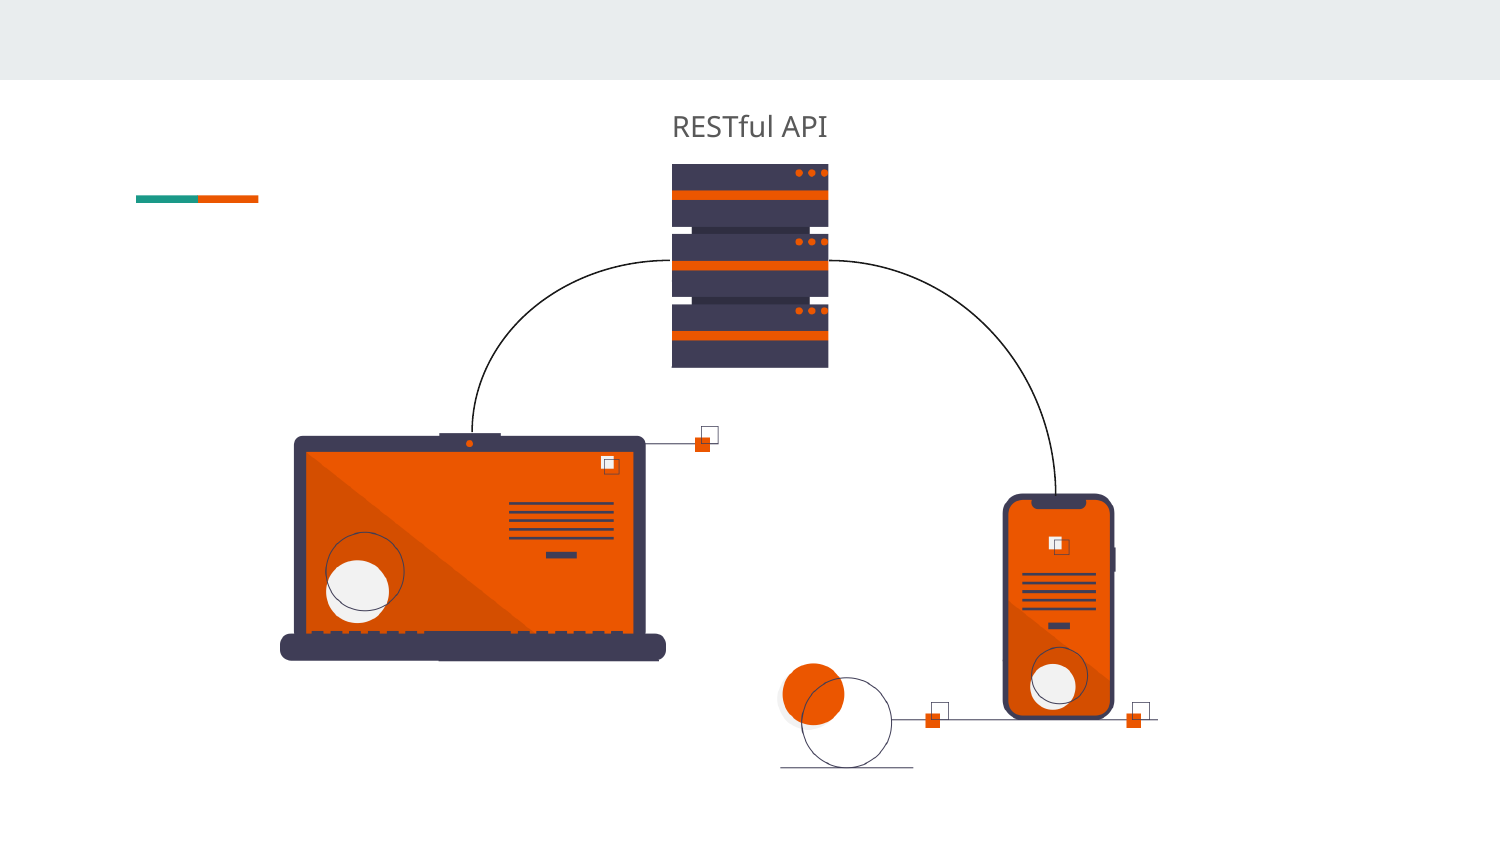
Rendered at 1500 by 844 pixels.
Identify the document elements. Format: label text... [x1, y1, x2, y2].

picture [218, 384, 1220, 810]
picture [671, 164, 829, 369]
text_box RESTful API [646, 93, 854, 159]
